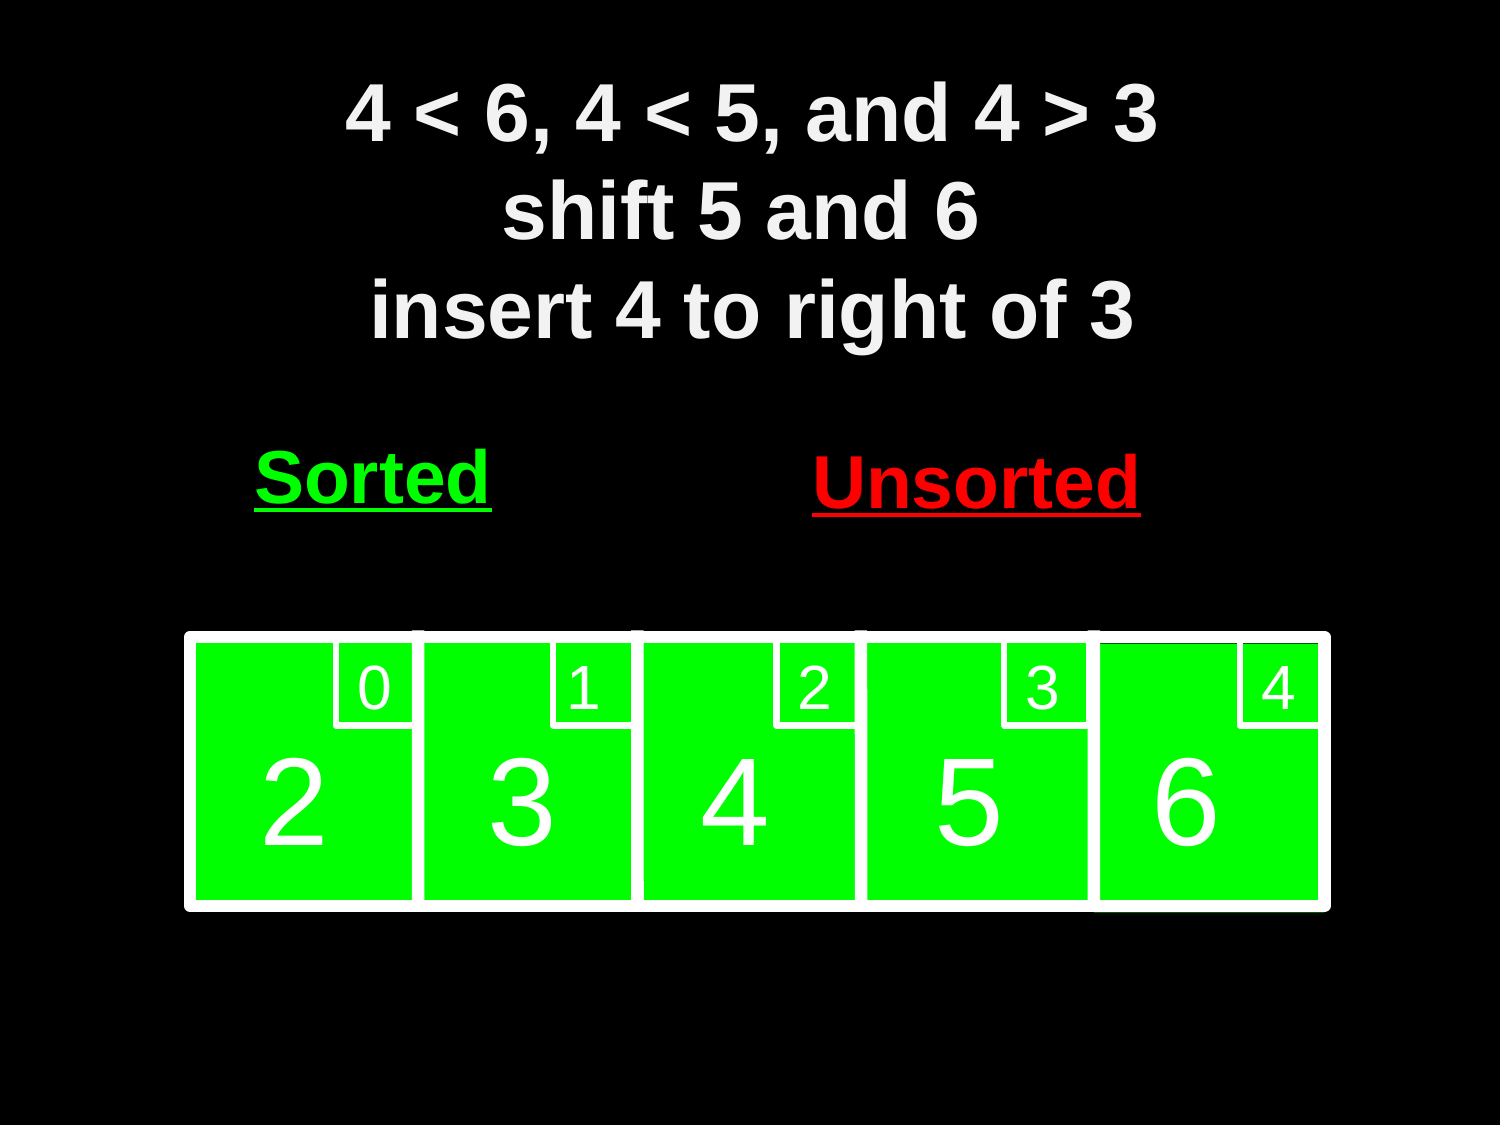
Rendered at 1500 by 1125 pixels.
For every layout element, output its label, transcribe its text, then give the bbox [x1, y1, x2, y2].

text_box 6 [1136, 705, 1272, 875]
text_box [1082, 643, 1086, 722]
text_box [1101, 643, 1318, 900]
text_box 2 [244, 705, 379, 875]
text_box 4 [685, 705, 821, 875]
text_box [425, 643, 631, 900]
text_box 3 [472, 705, 608, 875]
text_box 5 [919, 705, 1054, 875]
text_box [624, 643, 631, 722]
text_box 4 < 6, 4 < 5, and 4 > 3 shift 5 and 6 insert 4 to right of 3 [147, 171, 1359, 353]
text_box [868, 643, 1087, 900]
text_box [196, 643, 411, 900]
text_box 1 [551, 631, 624, 730]
text_box 0 [365, 670, 384, 705]
text_box 2 [782, 635, 855, 730]
text_box Sorted [44, 330, 770, 618]
text_box Unsorted [614, 353, 1340, 635]
text_box 0 [342, 631, 414, 730]
text_box [644, 643, 854, 900]
text_box 4 [1246, 639, 1318, 722]
text_box 3 [1010, 635, 1082, 730]
